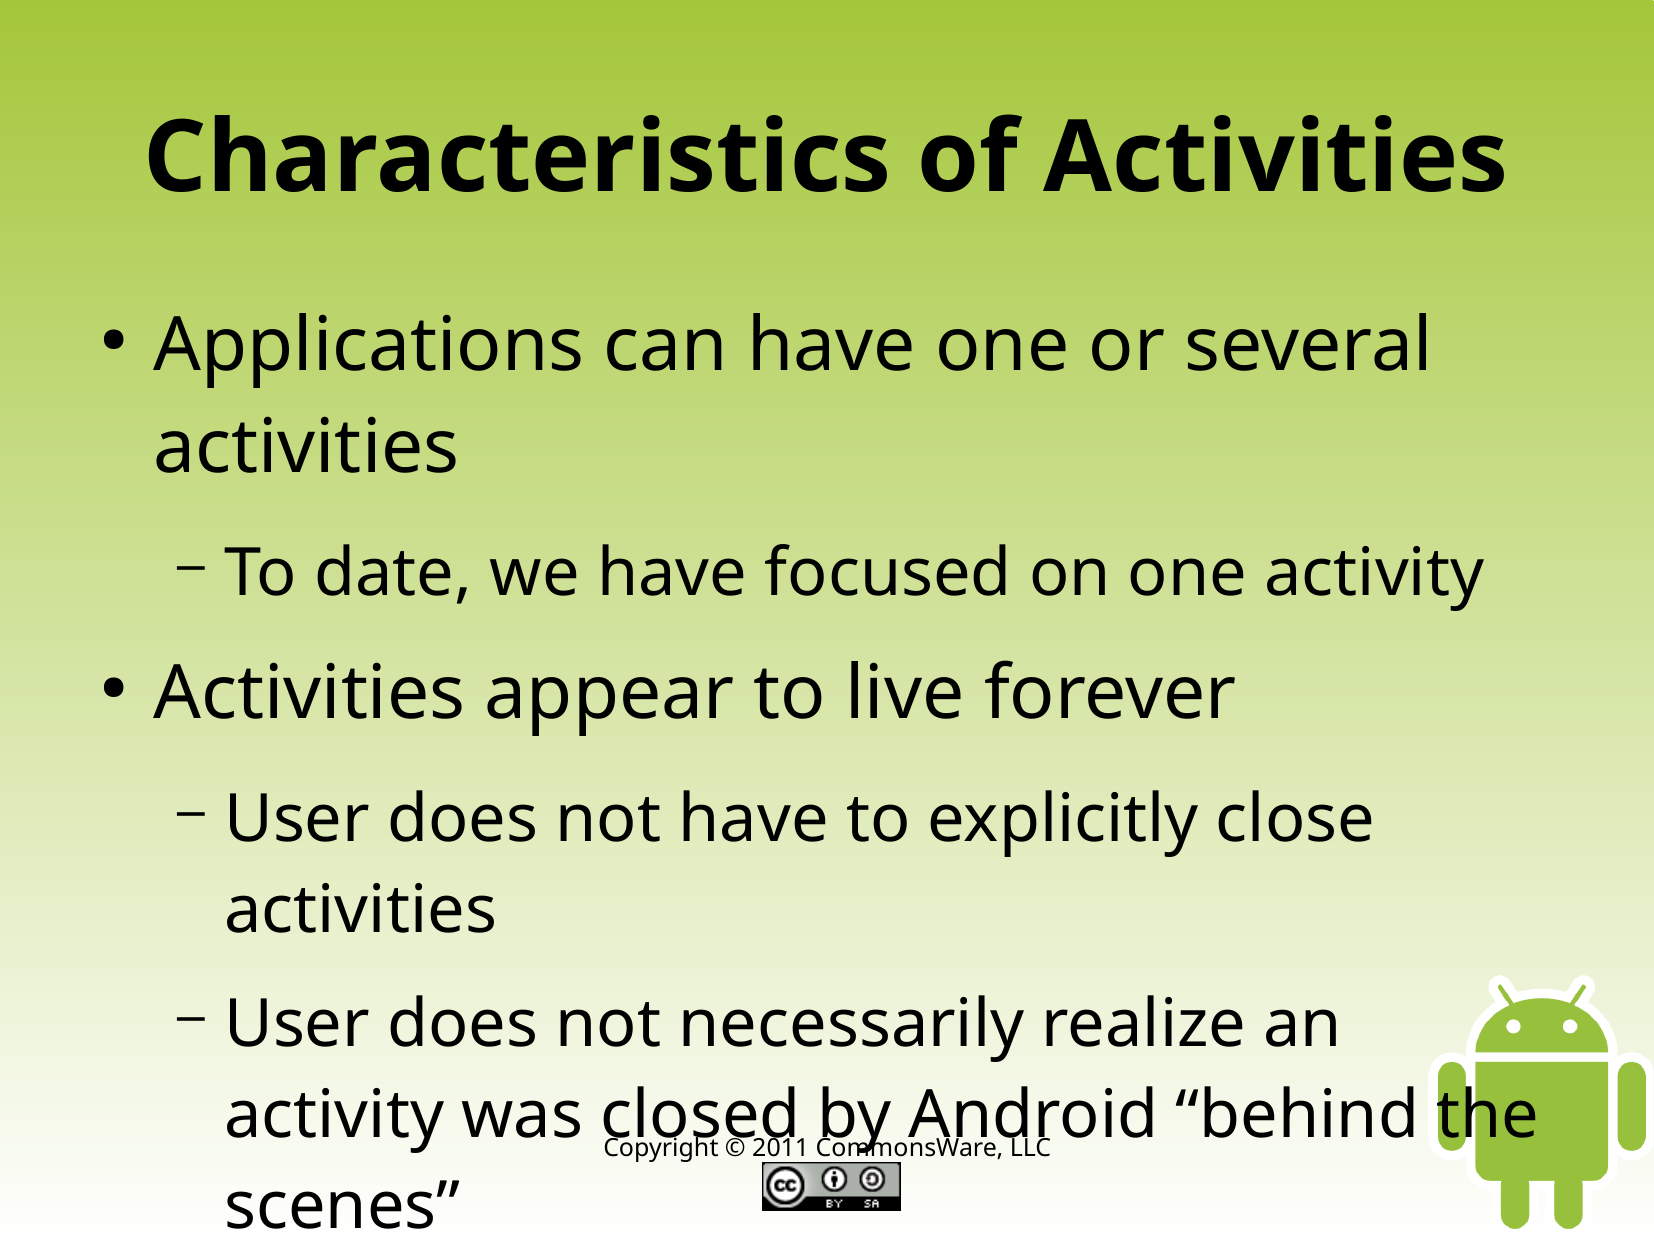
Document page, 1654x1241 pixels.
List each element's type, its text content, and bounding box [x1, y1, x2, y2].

title Characteristics of Activities [82, 49, 1571, 257]
picture [1428, 975, 1654, 1238]
list Applications can have one or several activities To date, we have focused on one activity Activities appear to live forever User does not have to explicitly close activities User does not necessarily realize an activity was closed by Android “behind the scenes” Perception: infinite memory, no manual process manipulations necessary [82, 290, 1571, 1109]
picture [1511, 1109, 1529, 1116]
picture [762, 1162, 901, 1211]
